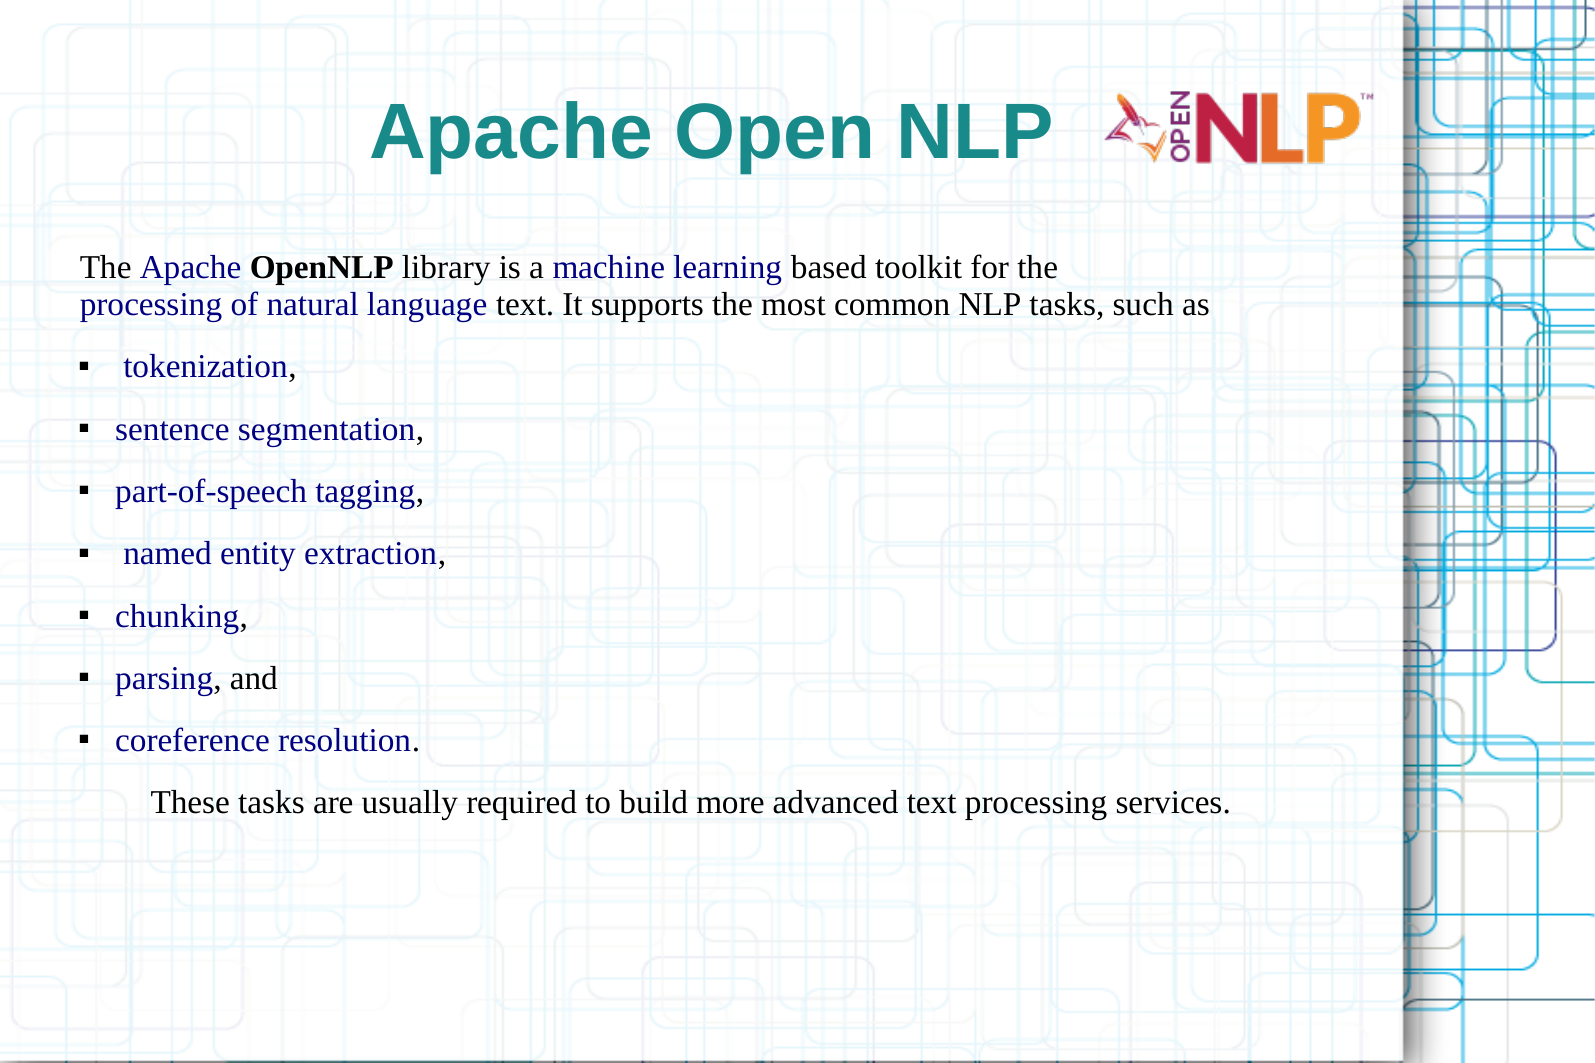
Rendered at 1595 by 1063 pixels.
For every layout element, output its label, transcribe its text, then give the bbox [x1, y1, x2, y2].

list The Apache OpenNLP library is a machine learning based toolkit for the processing of natural language text. It supports the most common NLP tasks, such as tokenization, sentence segmentation, part-of-speech tagging, named entity extraction, chunking, parsing, and coreference resolution. These tasks are usually required to build more advanced text processing services. [79, 248, 1367, 951]
picture [0, 0, 1595, 1063]
title Apache Open NLP [56, 42, 1367, 220]
